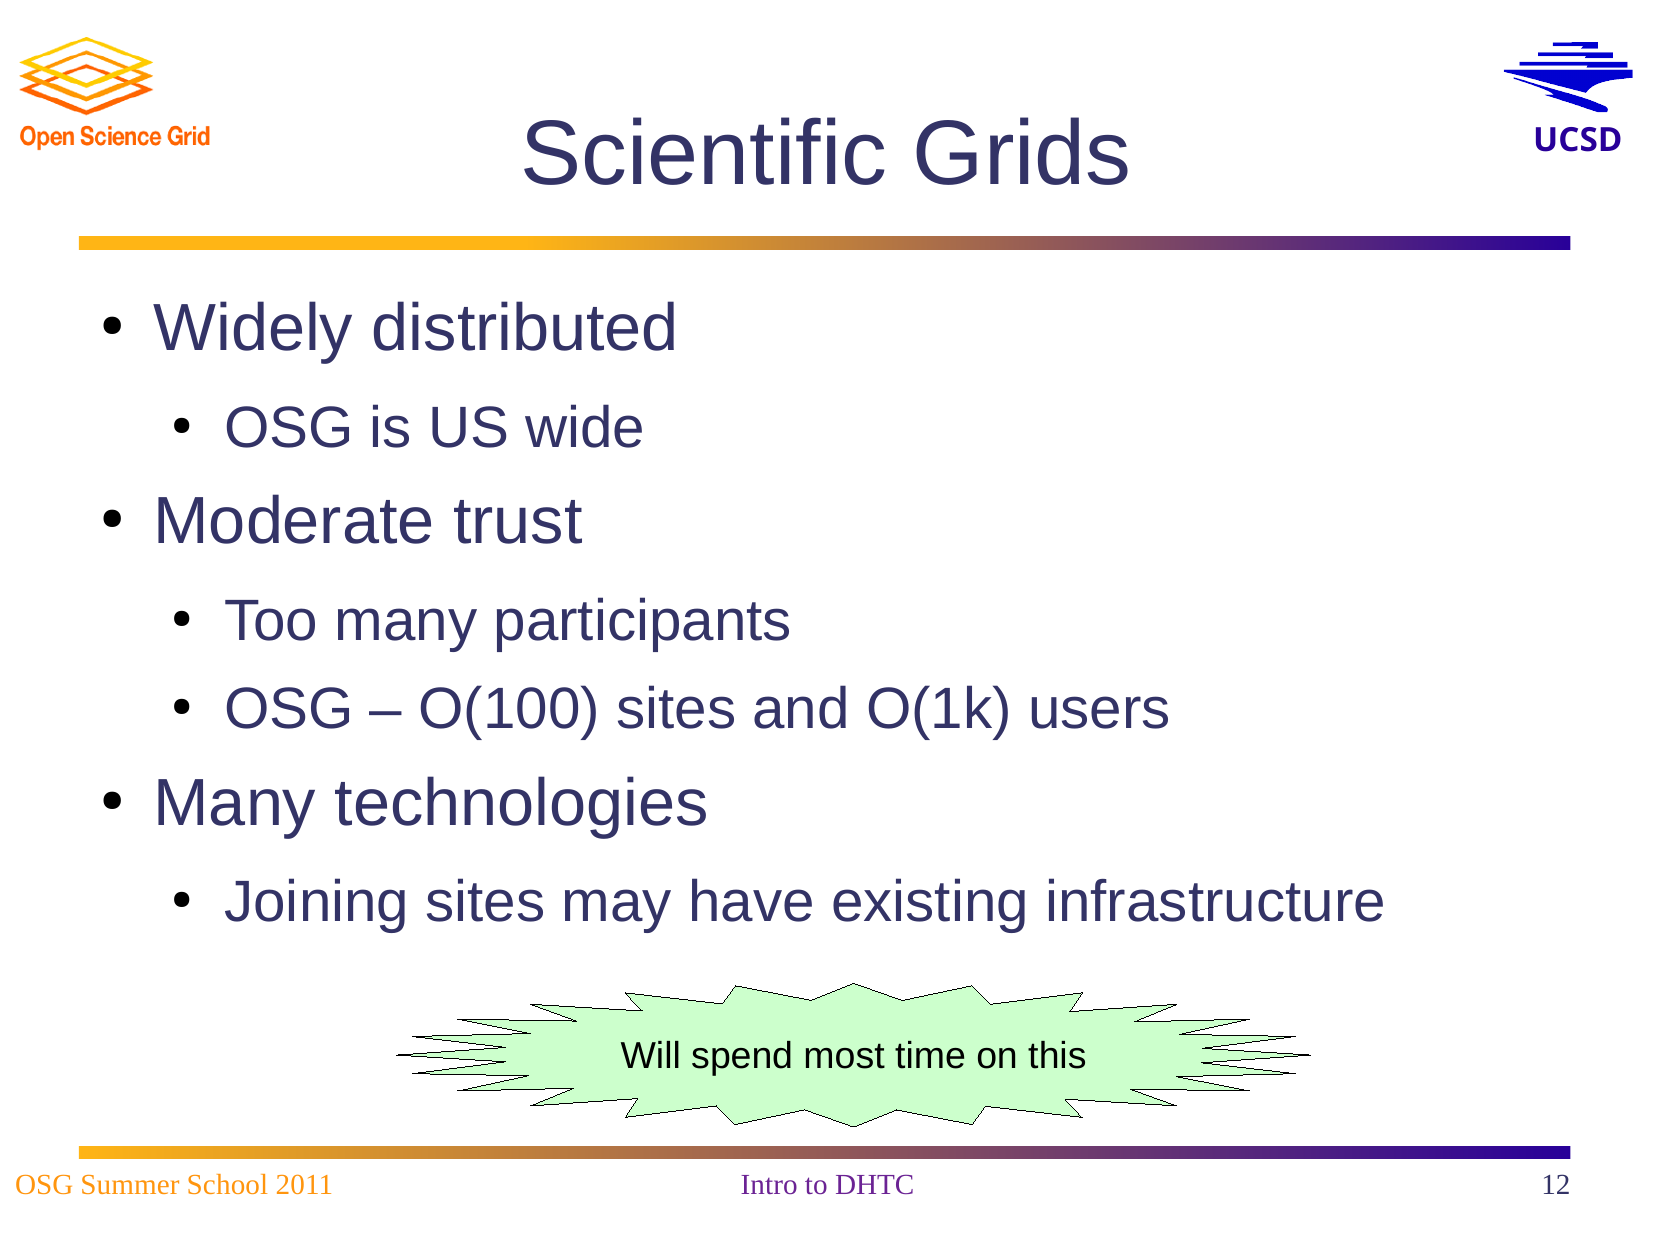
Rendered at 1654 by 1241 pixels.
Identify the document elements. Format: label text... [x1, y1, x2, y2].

picture [1495, 42, 1637, 118]
picture [0, 14, 229, 167]
list Widely distributed OSG is US wide Moderate trust Too many participants OSG – O(100) sites and O(1k) users Many technologies Joining sites may have existing infrastructure [82, 290, 1571, 1109]
title Scientific Grids [82, 49, 1571, 257]
text_box Will spend most time on this [396, 983, 1311, 1127]
